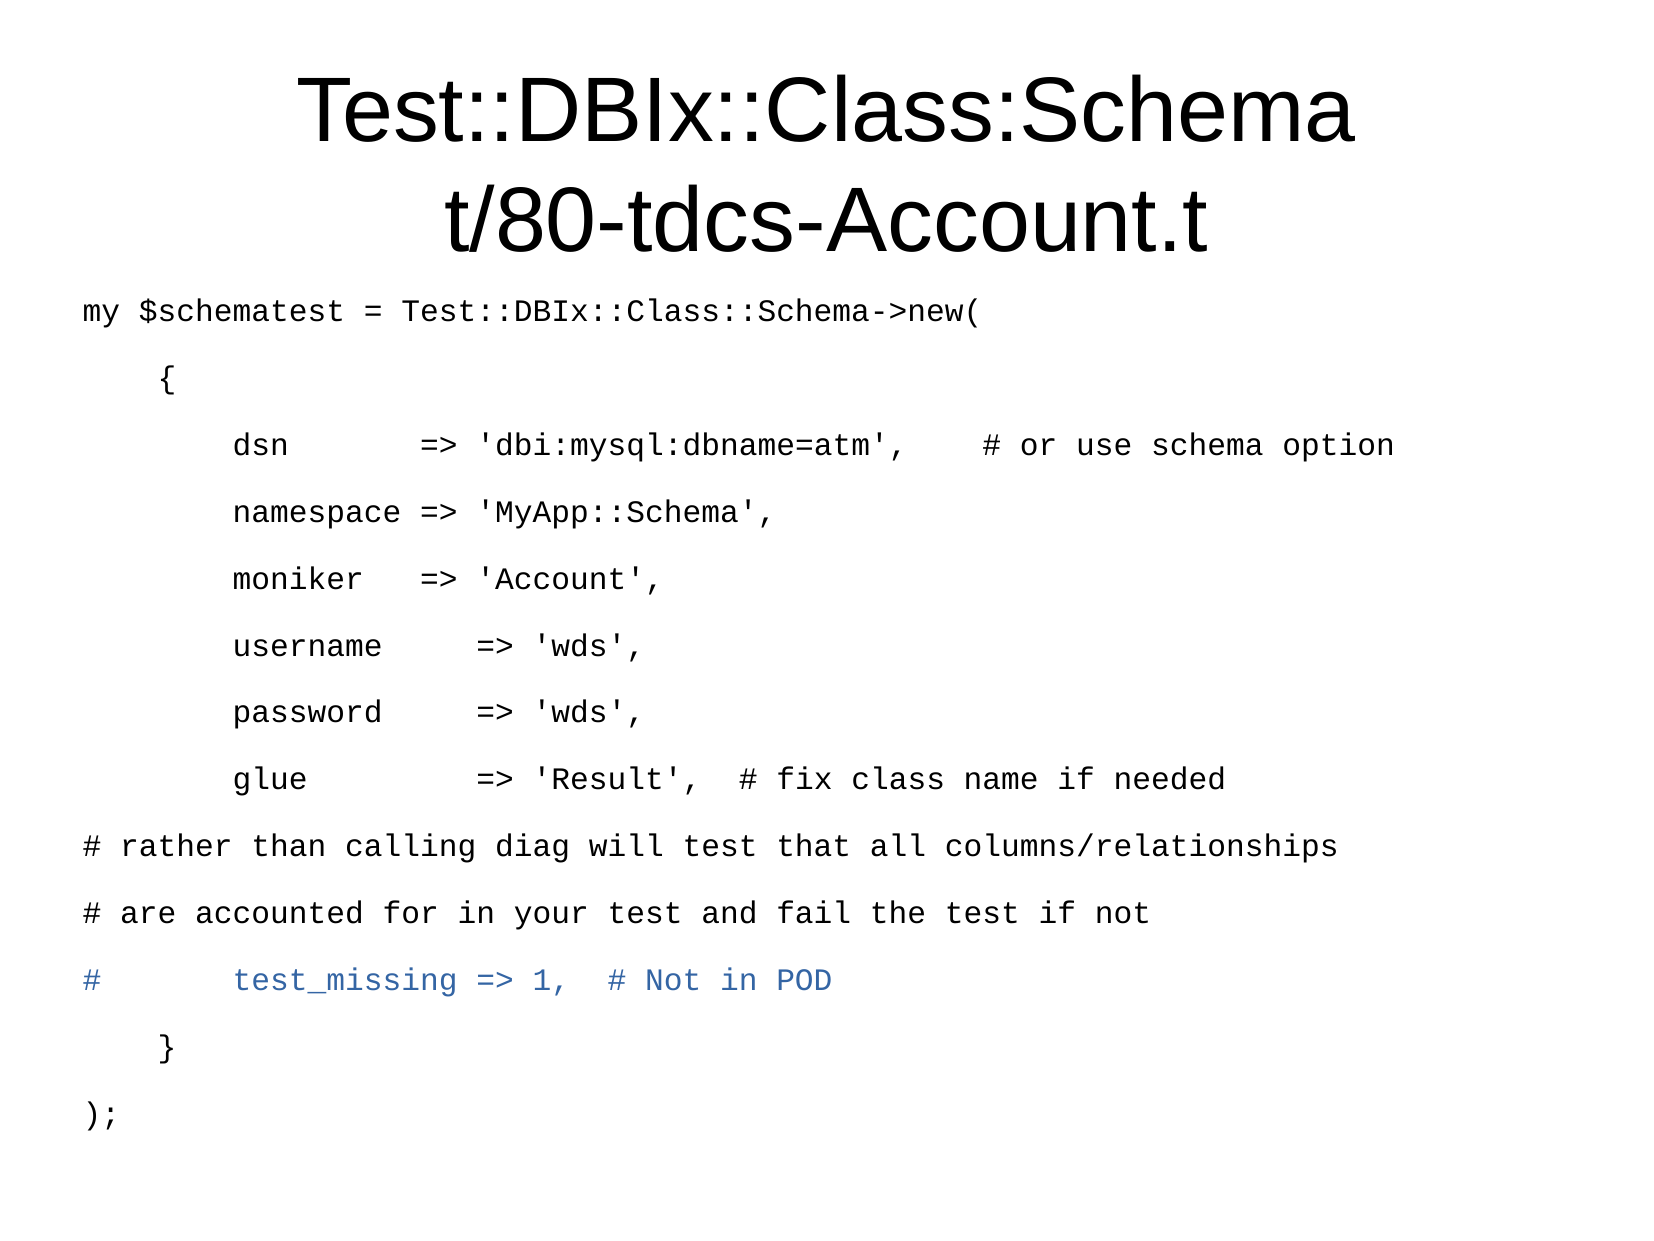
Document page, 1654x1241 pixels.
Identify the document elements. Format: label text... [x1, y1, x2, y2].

title Test::DBIx::Class:Schema t/80-tdcs-Account.t [82, 49, 1571, 257]
list my $schematest = Test::DBIx::Class::Schema->new( { dsn => 'dbi:mysql:dbname=atm', # or use schema option namespace => 'MyApp::Schema', moniker => 'Account', username => 'wds', password => 'wds', glue => 'Result', # fix class name if needed # rather than calling diag will test that all columns/relationships # are accounted for in your test and fail the test if not # test_missing => 1, # Not in POD } ); [82, 290, 1571, 1010]
